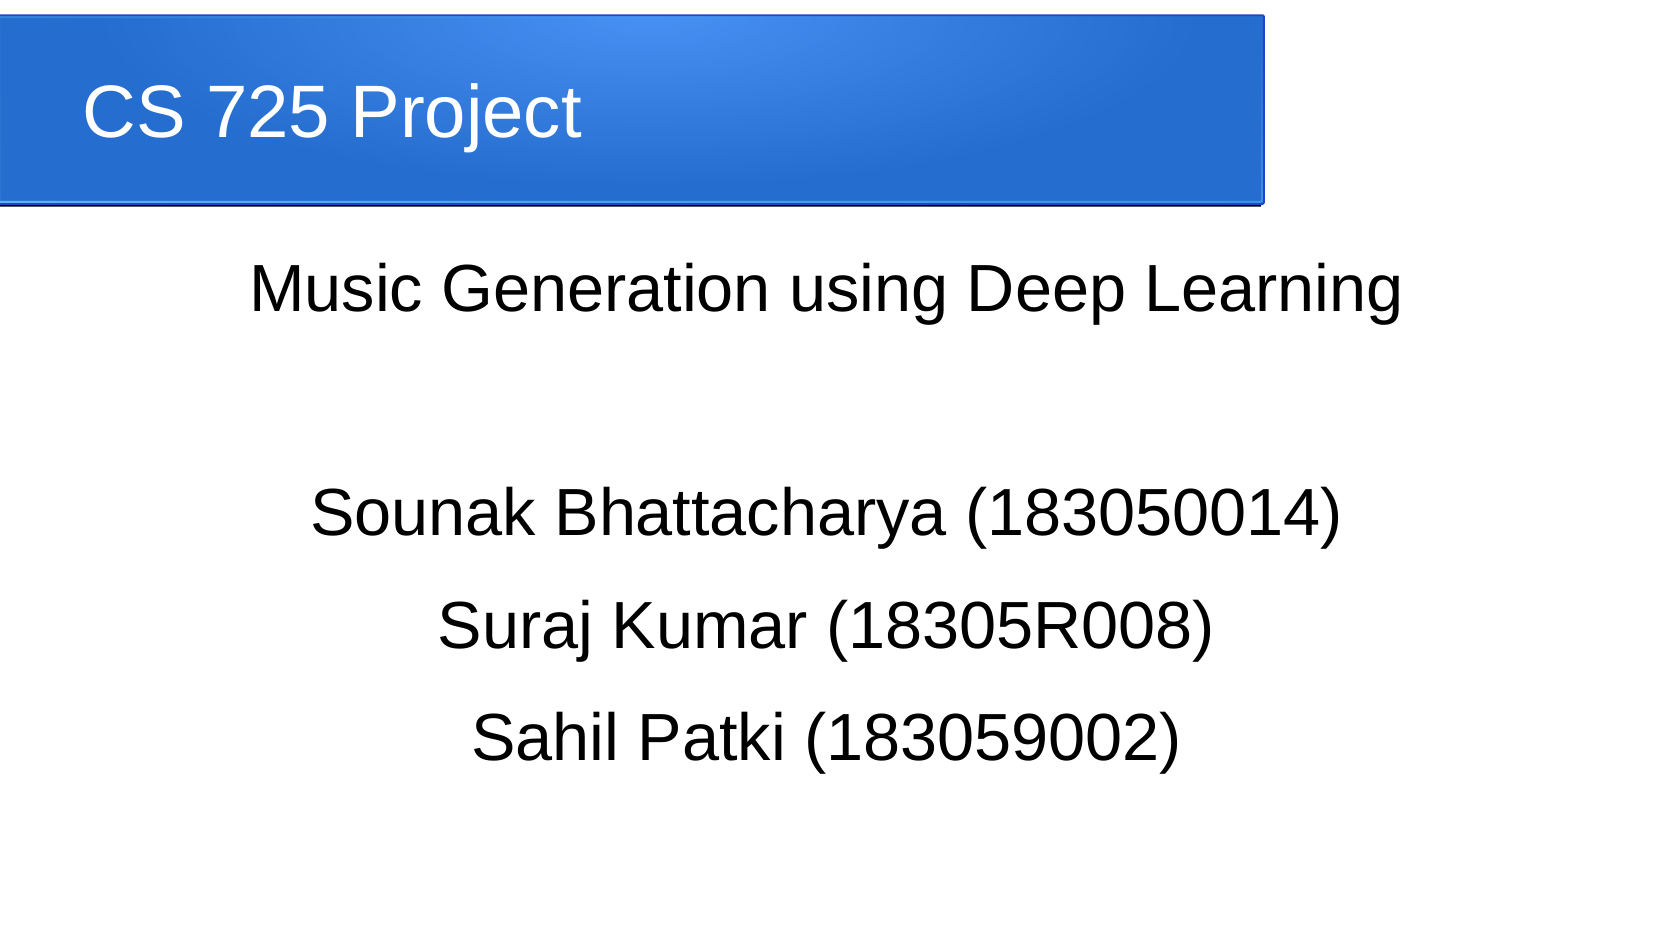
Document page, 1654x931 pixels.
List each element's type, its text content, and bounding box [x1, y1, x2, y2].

subtitle Music Generation using Deep Learning Sounak Bhattacharya (183050014) Suraj Kumar (18305R008) Sahil Patki (183059002) [82, 224, 1571, 764]
title CS 725 Project [82, 35, 1235, 189]
